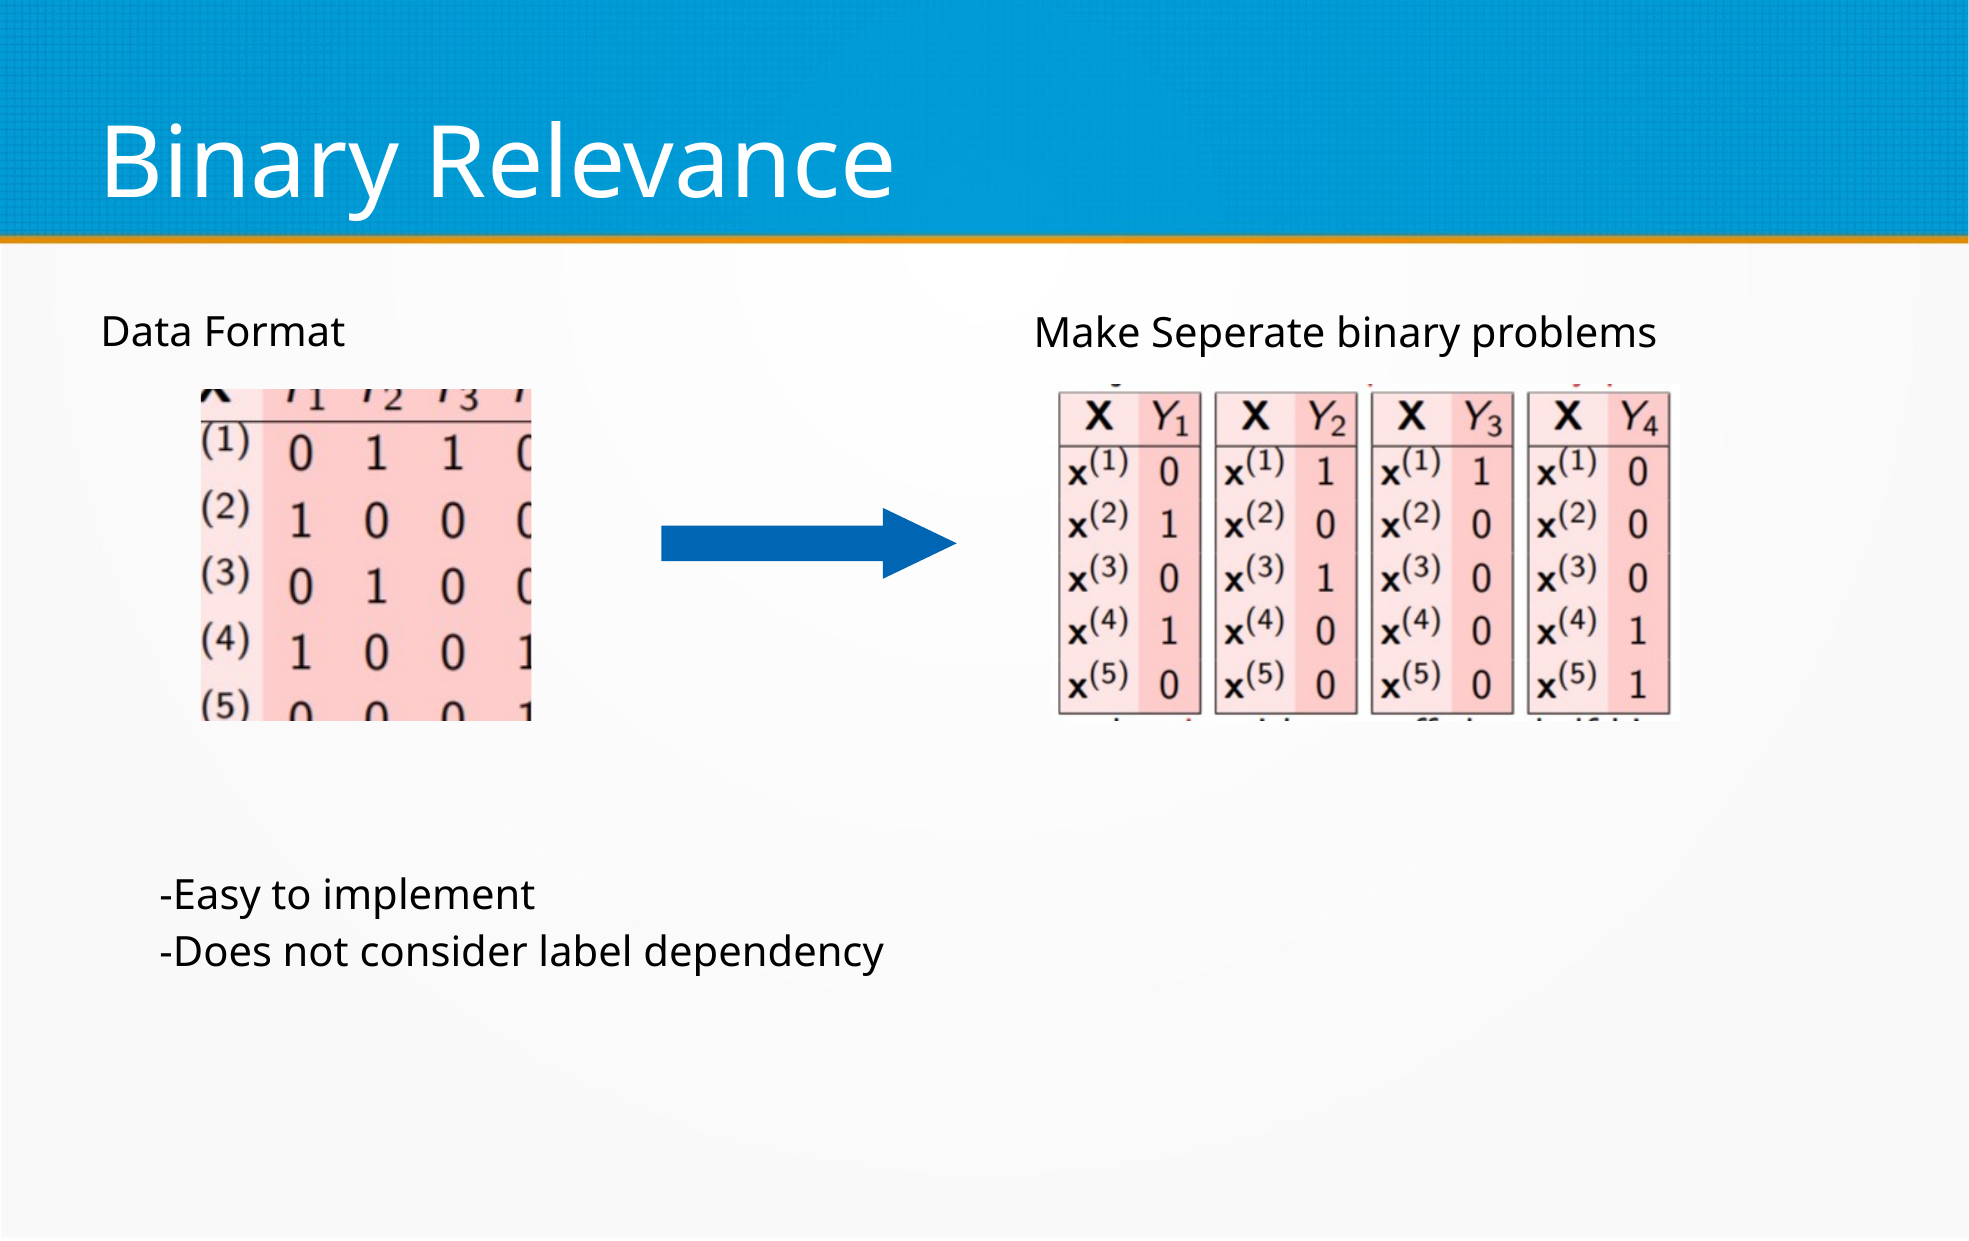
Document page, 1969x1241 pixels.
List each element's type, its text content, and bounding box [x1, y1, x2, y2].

list [200, 389, 532, 721]
text_box -Easy to implement -Does not consider label dependency [153, 818, 1075, 1025]
text_box Data Format [94, 300, 438, 361]
picture [0, 233, 1969, 1241]
text_box [661, 507, 957, 579]
text_box Make Seperate binary problems [1027, 276, 1713, 386]
title Binary Relevance [98, 19, 1870, 227]
